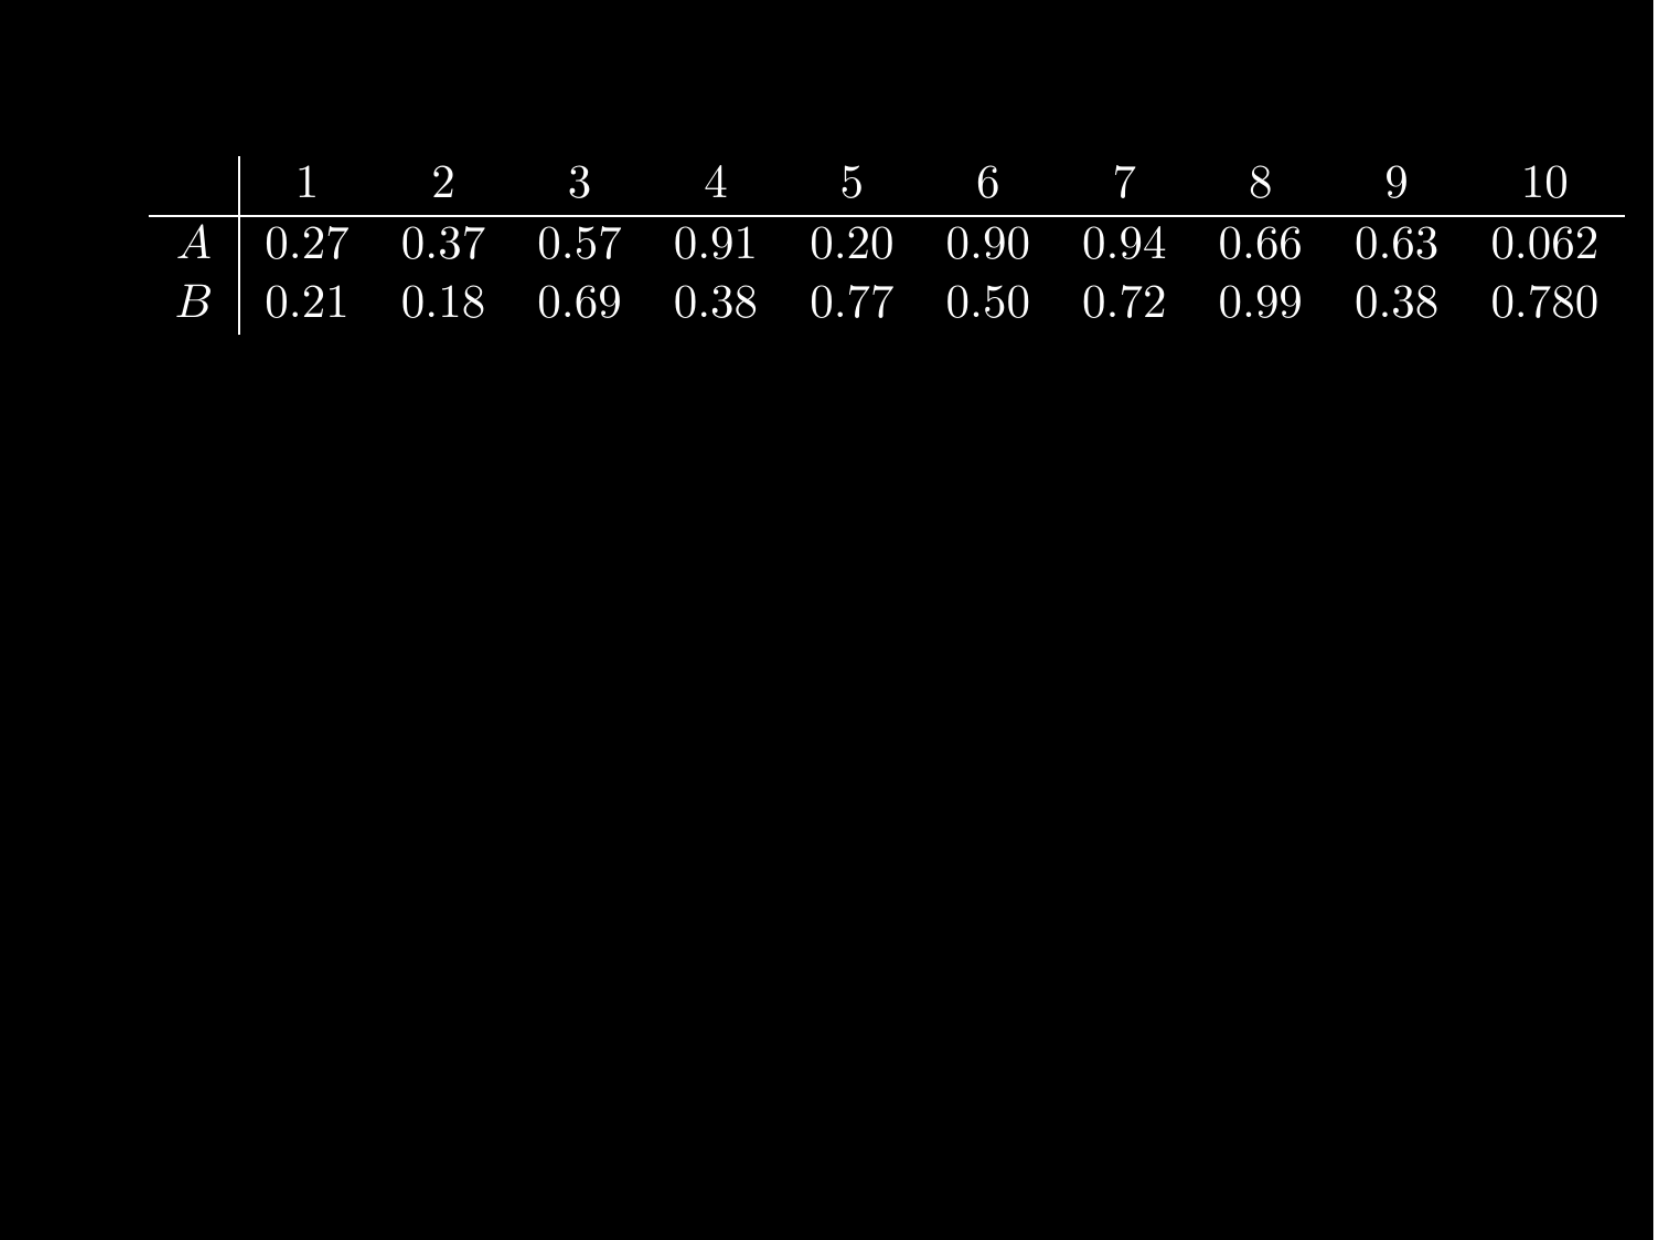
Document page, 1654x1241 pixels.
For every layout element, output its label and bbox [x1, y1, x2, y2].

picture [130, 144, 1636, 337]
